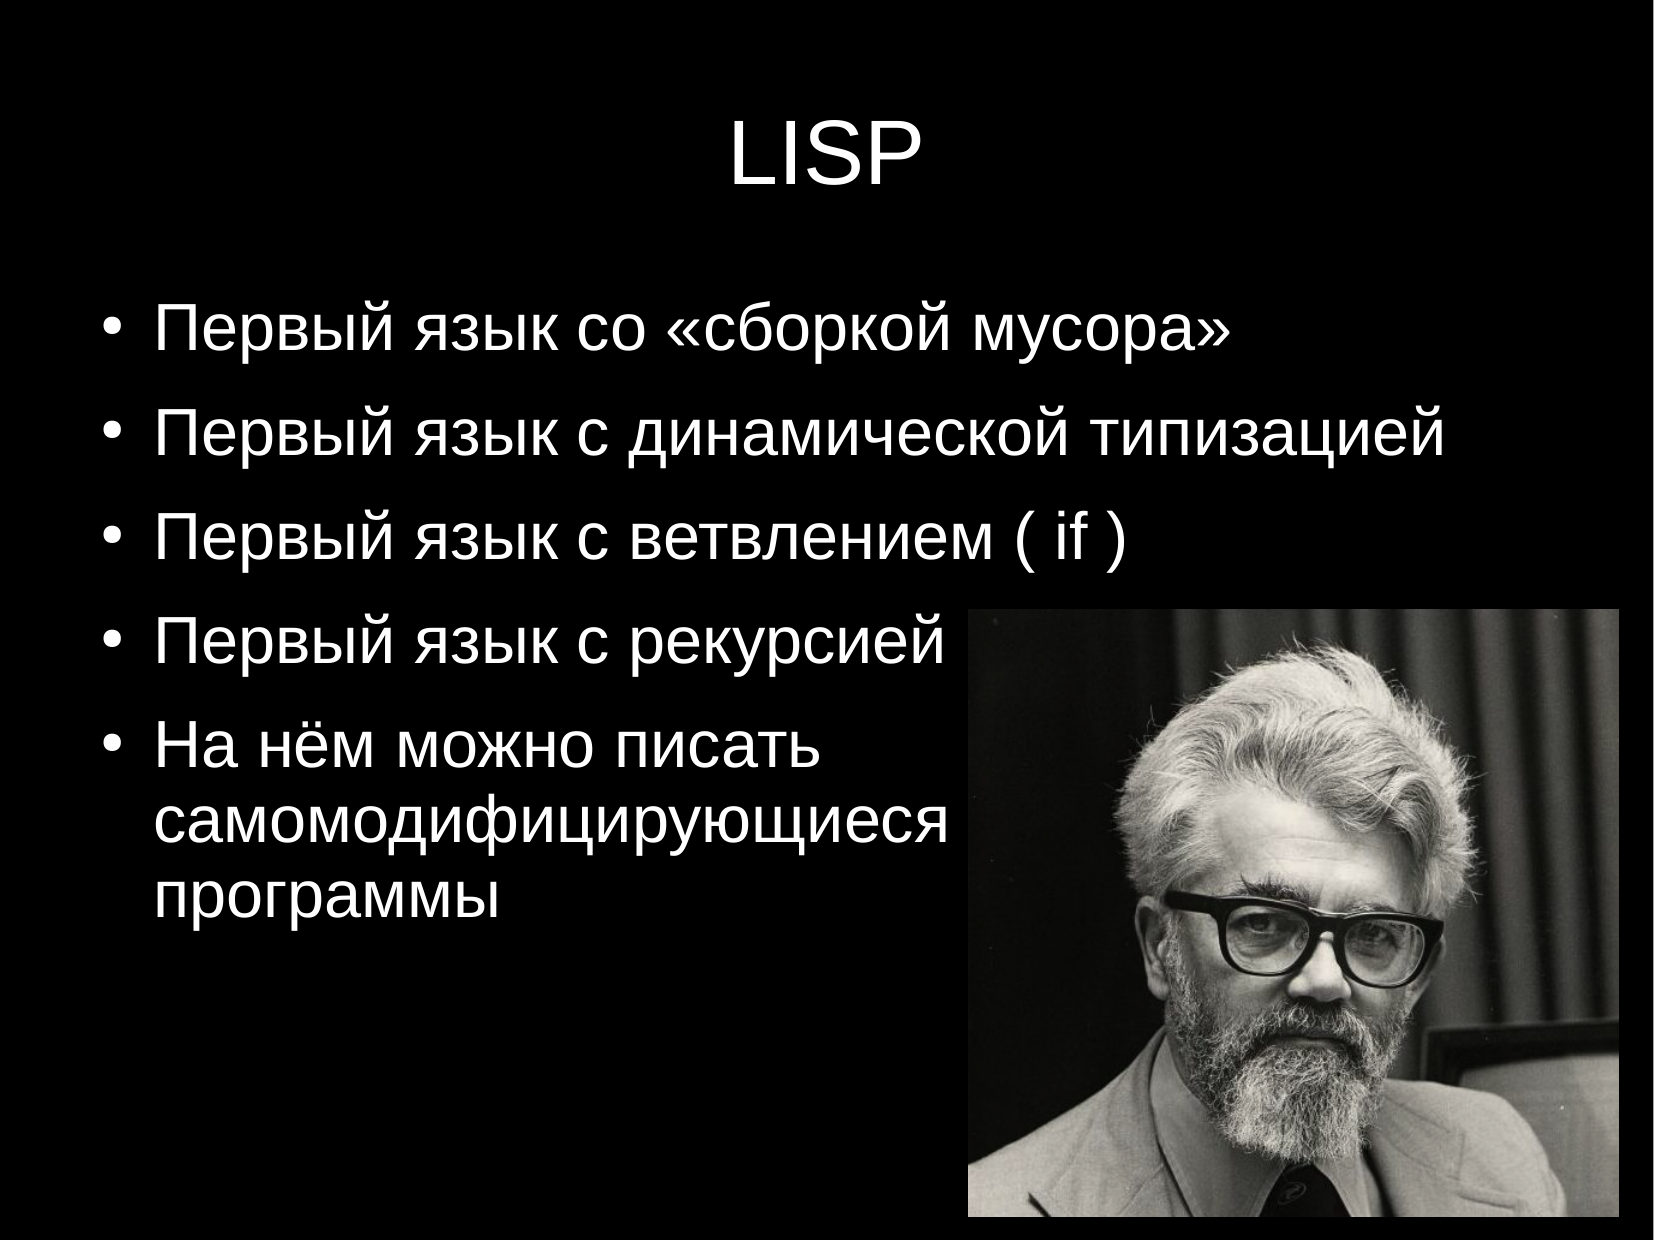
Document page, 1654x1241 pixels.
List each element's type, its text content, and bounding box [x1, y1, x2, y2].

picture [968, 609, 1619, 1217]
list Первый язык со «сборкой мусора» Первый язык с динамической типизацией Первый язык с ветвлением ( if ) Первый язык с рекурсией На нём можно писать самомодифицирующиеся программы [82, 290, 1571, 1010]
title LISP [82, 49, 1571, 257]
